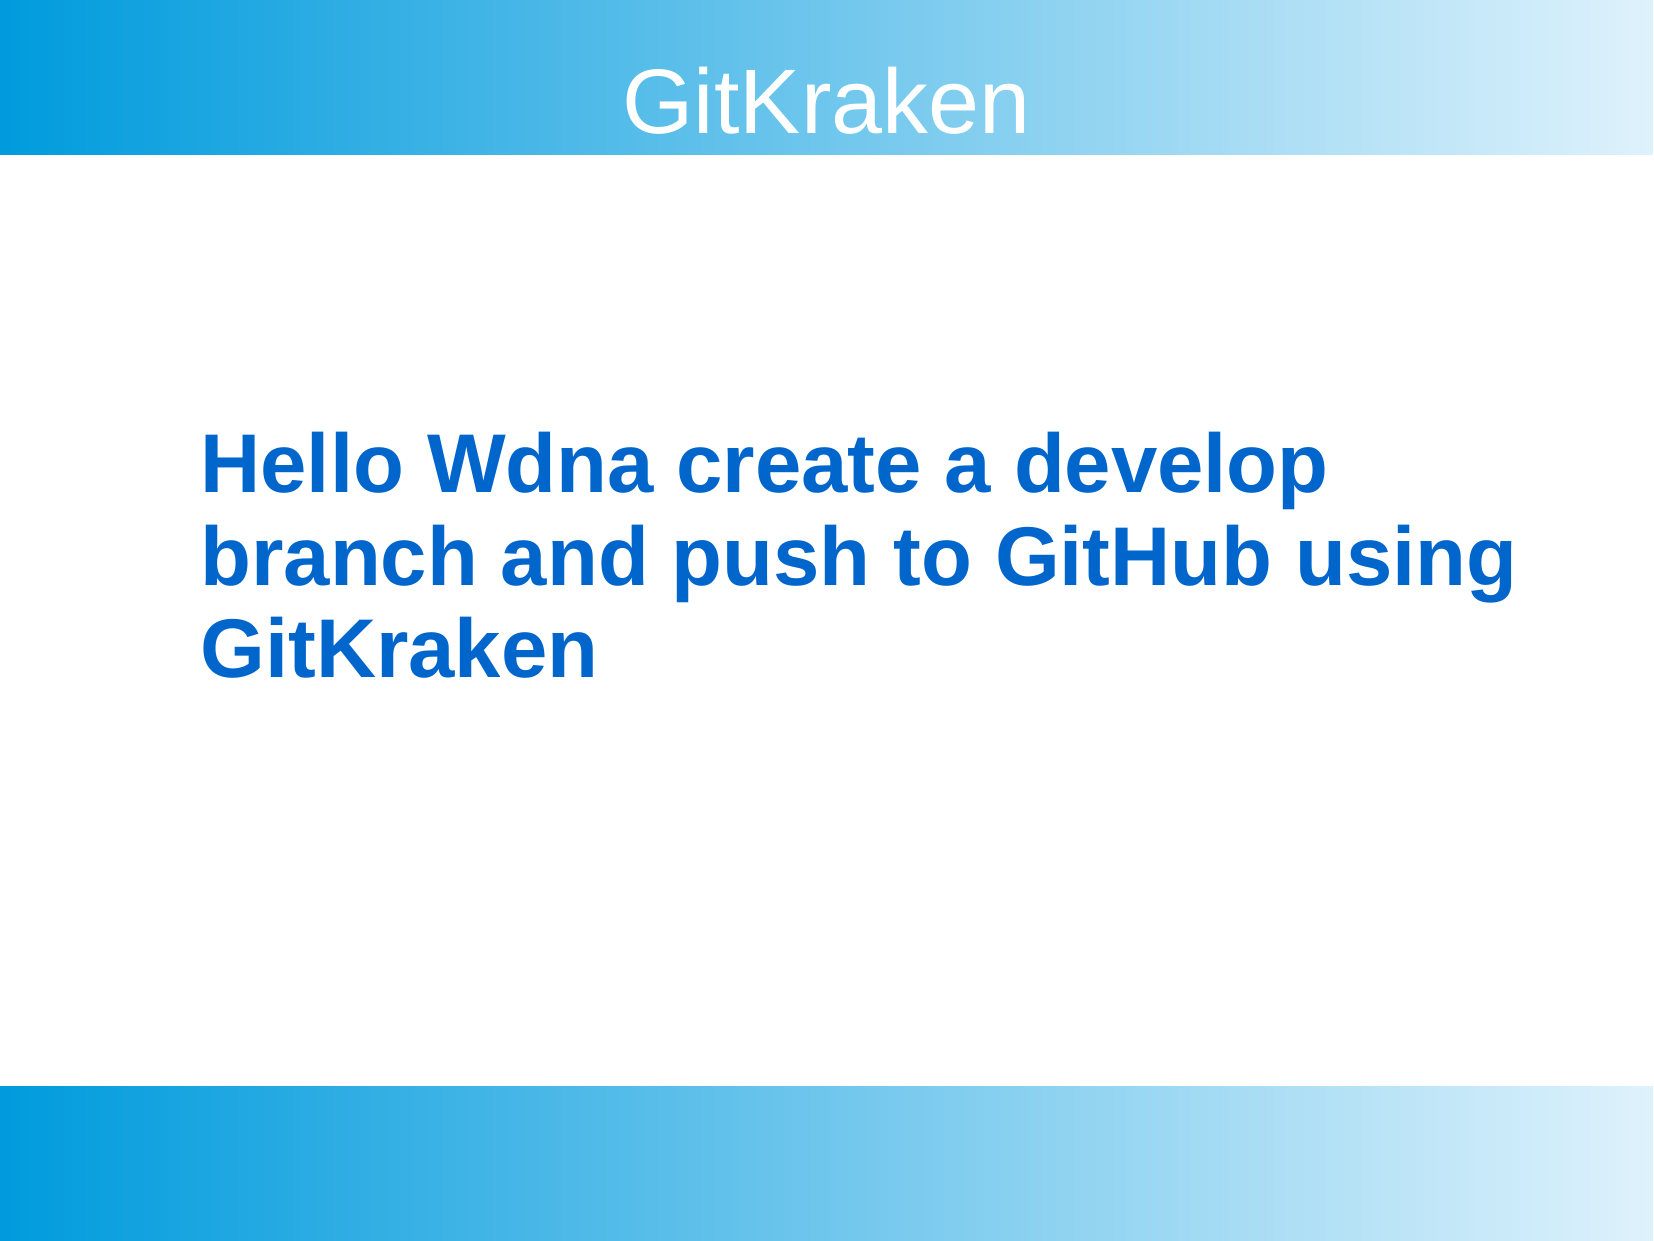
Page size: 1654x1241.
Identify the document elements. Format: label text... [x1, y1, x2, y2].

list Hello Wdna create a develop branch and push to GitHub using GitKraken [129, 284, 1619, 1004]
title GitKraken [82, 49, 1571, 155]
